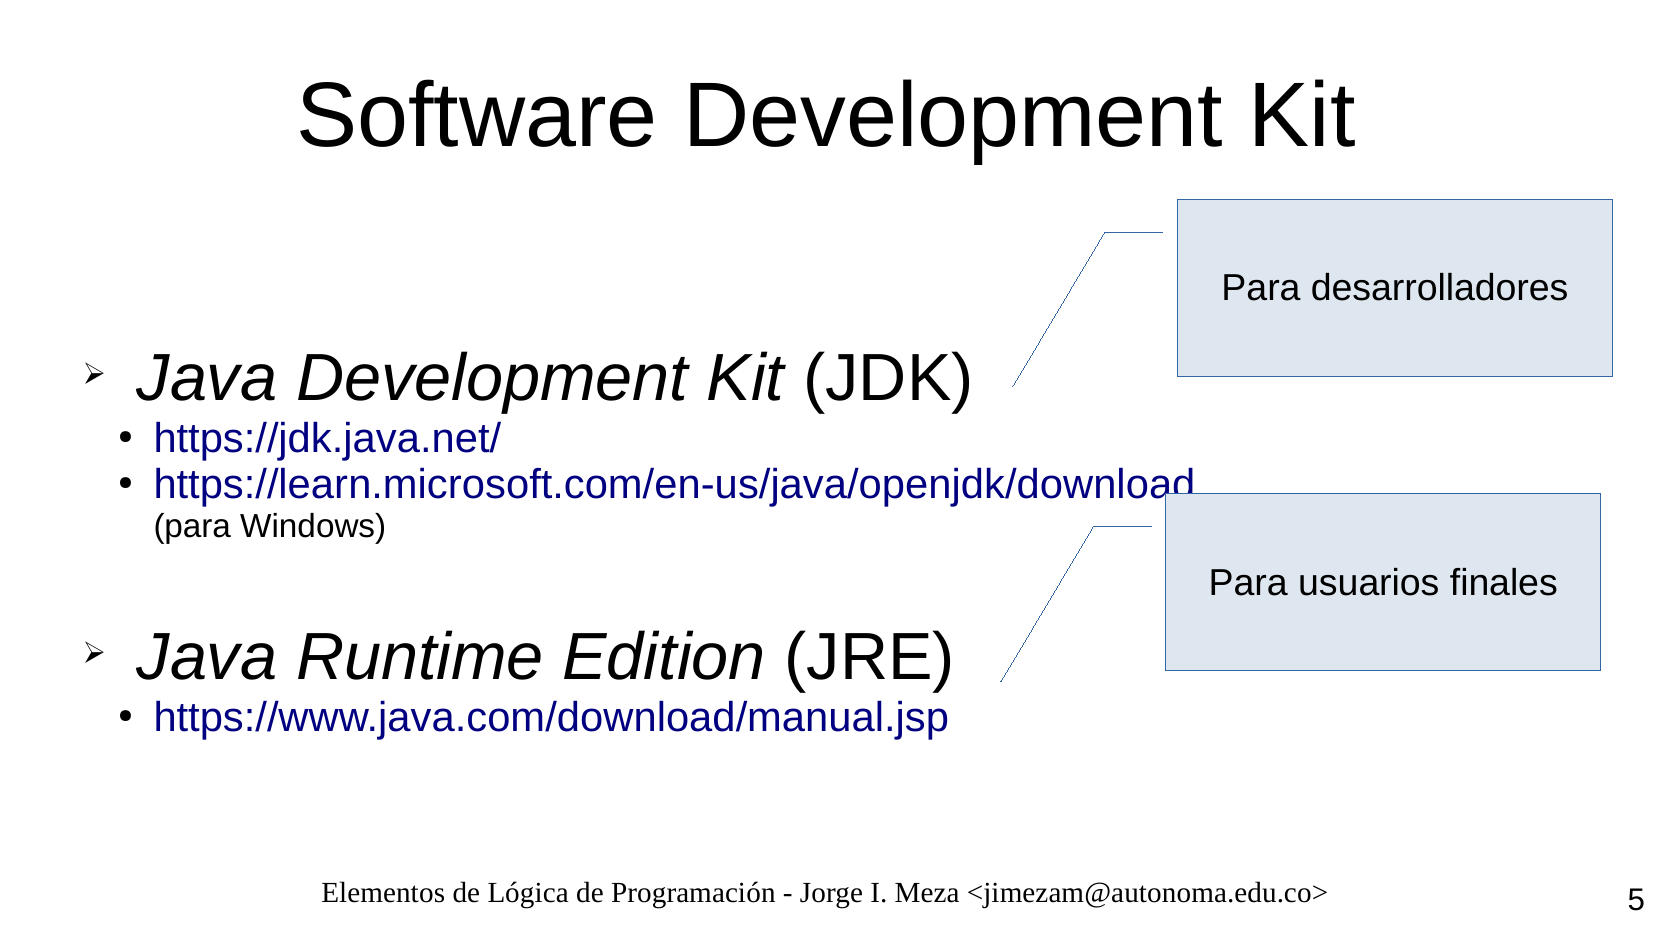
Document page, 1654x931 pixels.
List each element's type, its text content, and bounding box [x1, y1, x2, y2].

text_box Para usuarios finales [1166, 494, 1601, 671]
subtitle Java Development Kit (JDK) https://jdk.java.net/ https://learn.microsoft.com/en-us/java/openjdk/download (para Windows) Java Runtime Edition (JRE) https://www.java.com/download/manual.jsp [82, 217, 1571, 863]
title Software Development Kit [82, 37, 1571, 193]
text_box Para desarrolladores [1177, 199, 1613, 376]
